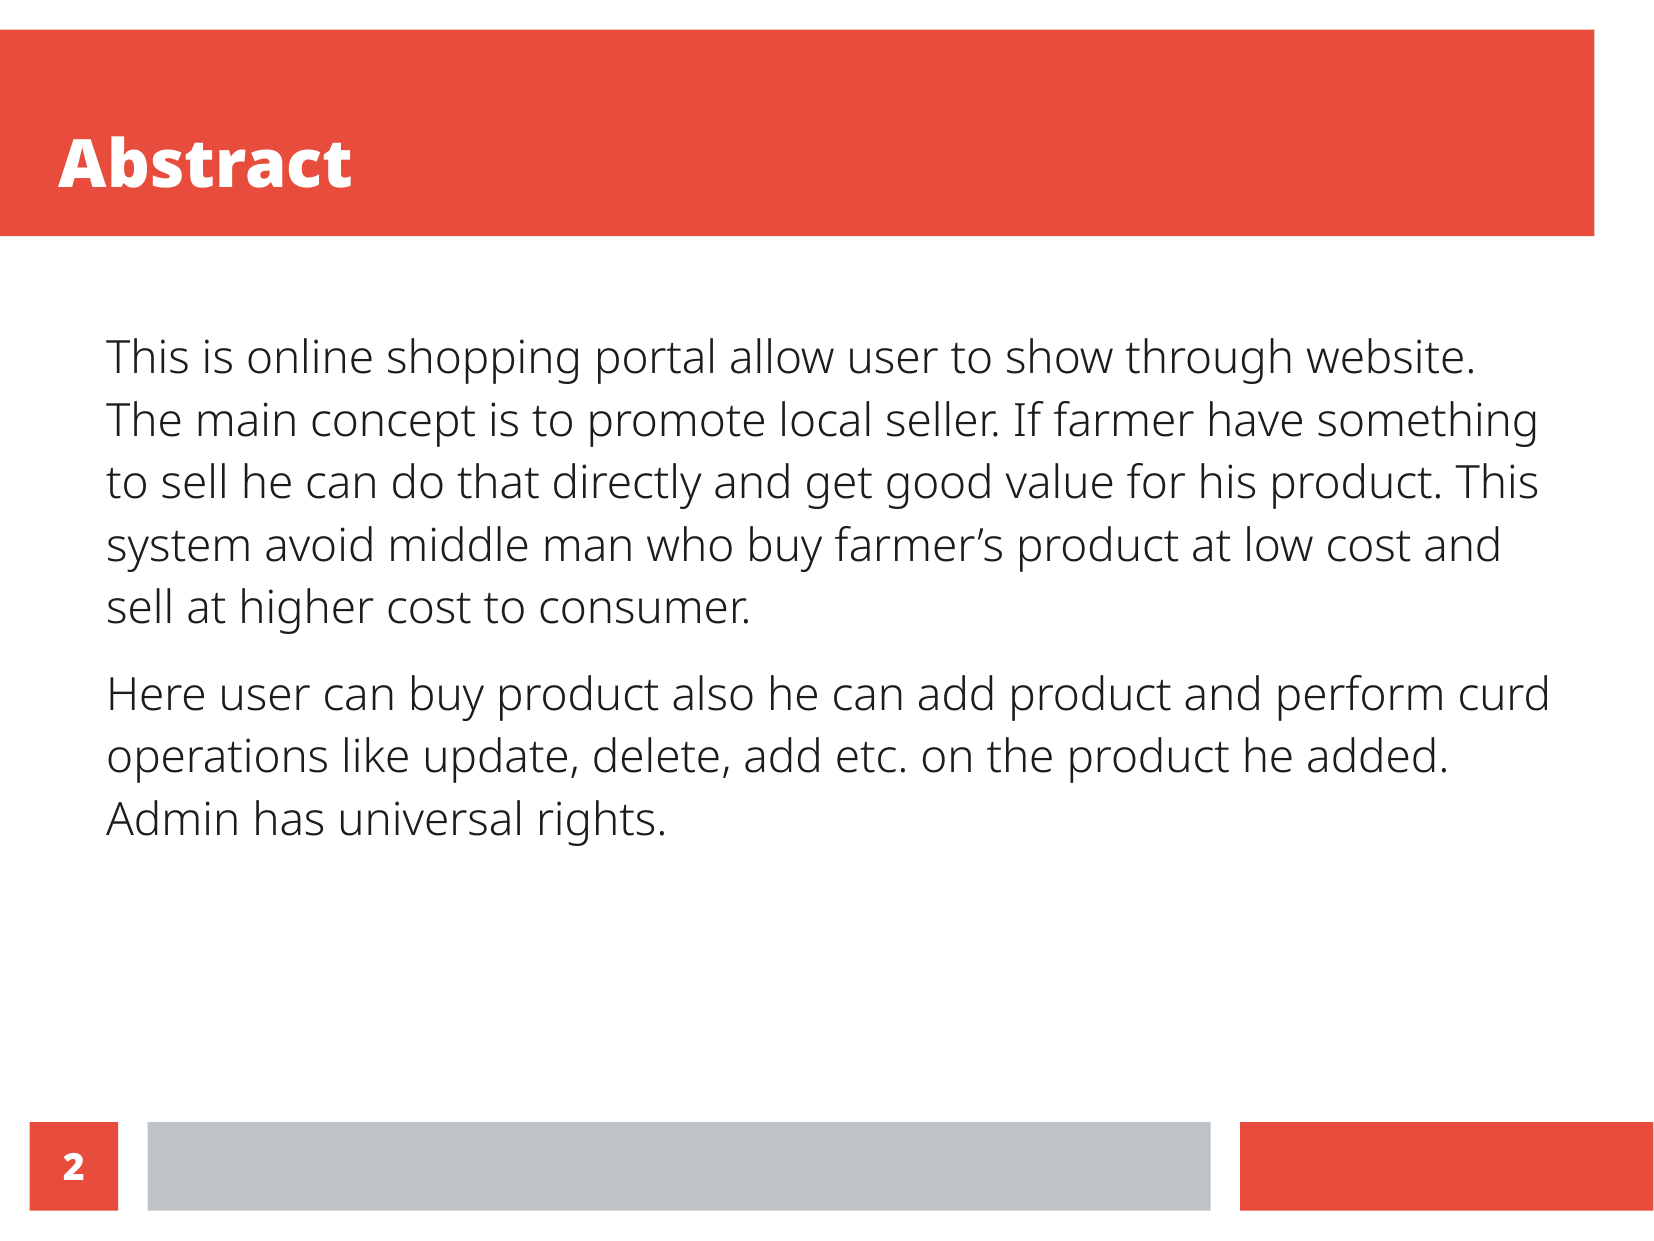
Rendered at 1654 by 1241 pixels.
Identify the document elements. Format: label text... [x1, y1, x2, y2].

list This is online shopping portal allow user to show through website. The main concept is to promote local seller. If farmer have something to sell he can do that directly and get good value for his product. This system avoid middle man who buy farmer’s product at low cost and sell at higher cost to consumer. Here user can buy product also he can add product and perform curd operations like update, delete, add etc. on the product he added. Admin has universal rights. [59, 324, 1565, 1093]
title Abstract [59, 59, 1595, 207]
